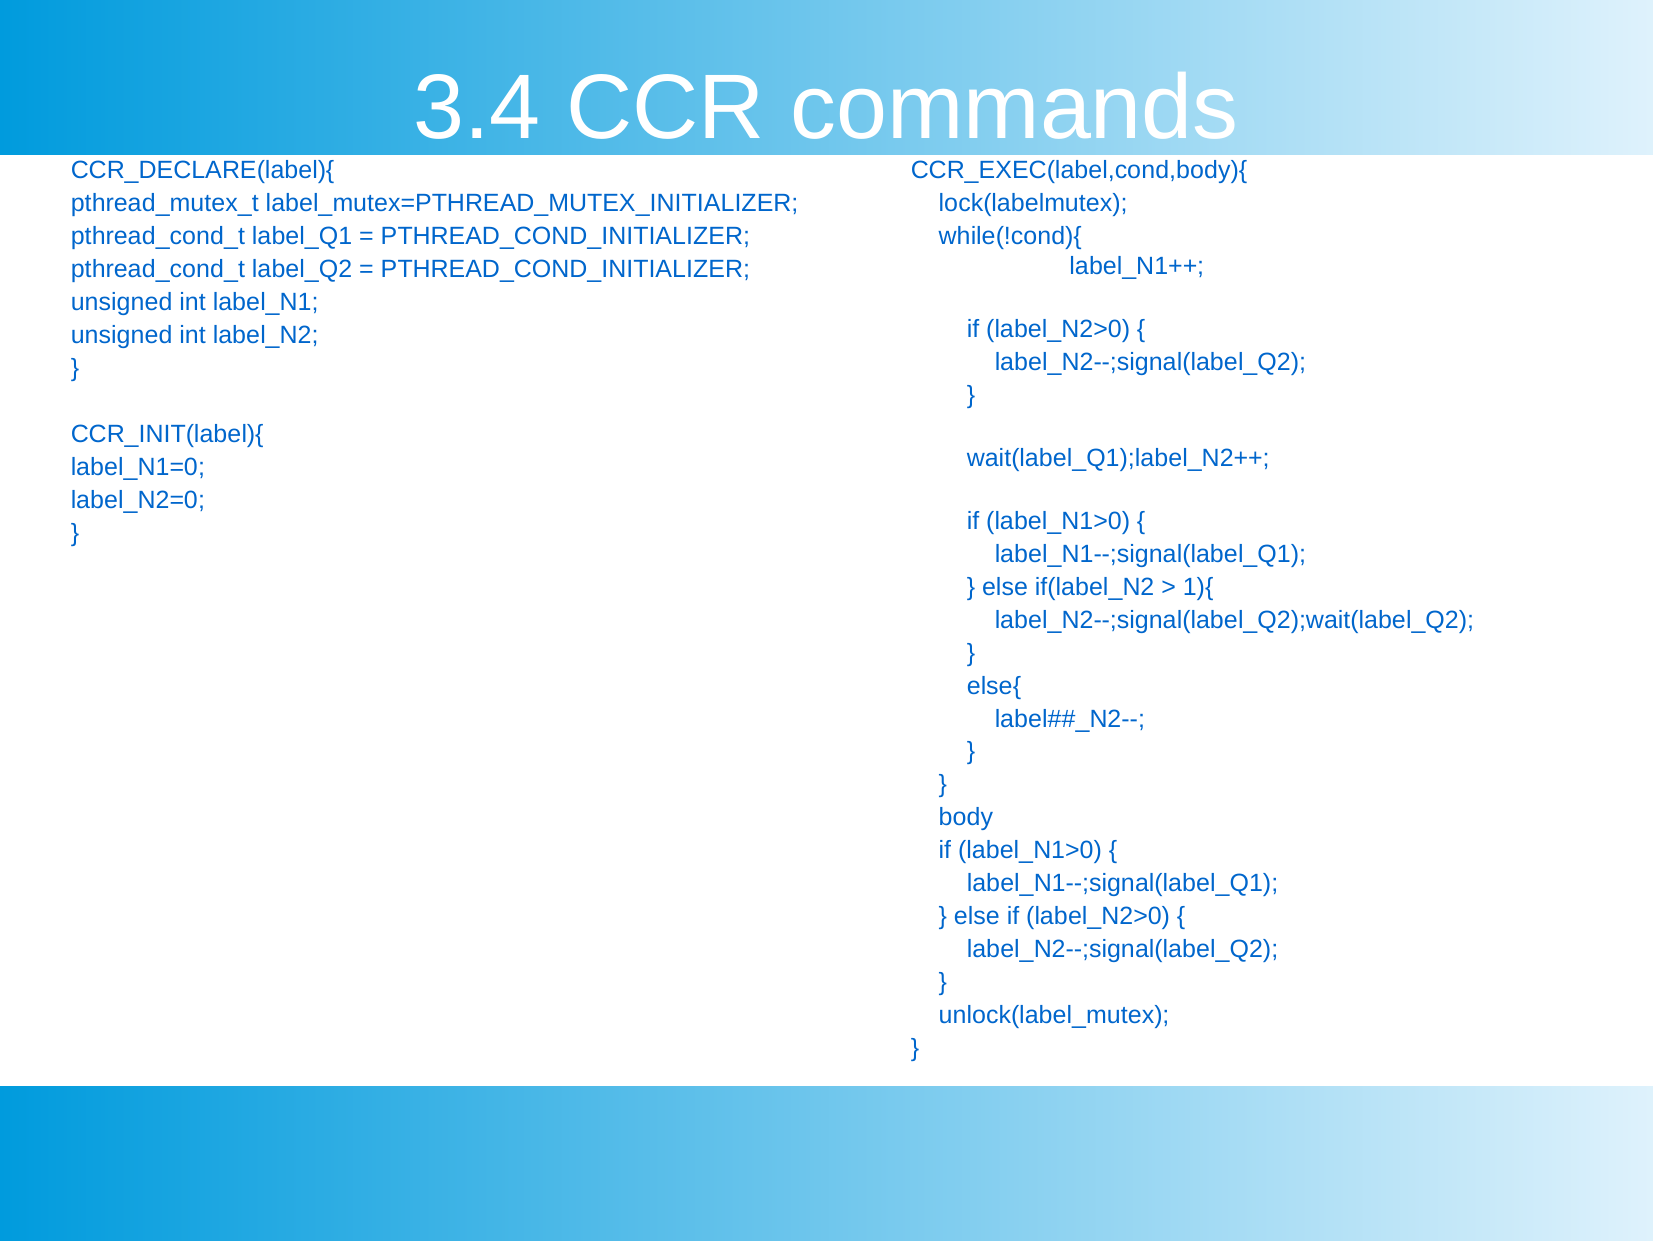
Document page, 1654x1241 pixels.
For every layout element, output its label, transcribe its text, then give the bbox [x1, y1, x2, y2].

text_box CCR_DECLARE(label){ pthread_mutex_t label_mutex=PTHREAD_MUTEX_INITIALIZER; pthread_cond_t label_Q1 = PTHREAD_COND_INITIALIZER; pthread_cond_t label_Q2 = PTHREAD_COND_INITIALIZER; unsigned int label_N1; unsigned int label_N2; } CCR_INIT(label){ label_N1=0; label_N2=0; } [0, 153, 839, 1081]
text_box CCR_EXEC(label,cond,body){ lock(labelmutex); while(!cond){ label_N1++; if (label_N2>0) { label_N2--;signal(label_Q2); } wait(label_Q1);label_N2++; if (label_N1>0) { label_N1--;signal(label_Q1); } else if(label_N2 > 1){ label_N2--;signal(label_Q2);wait(label_Q2); } else{ label##_N2--; } } body if (label_N1>0) { label_N1--;signal(label_Q1); } else if (label_N2>0) { label_N2--;signal(label_Q2); } unlock(label_mutex); } [839, 153, 1645, 1081]
text_box 3.4 CCR commands [82, 49, 1571, 153]
